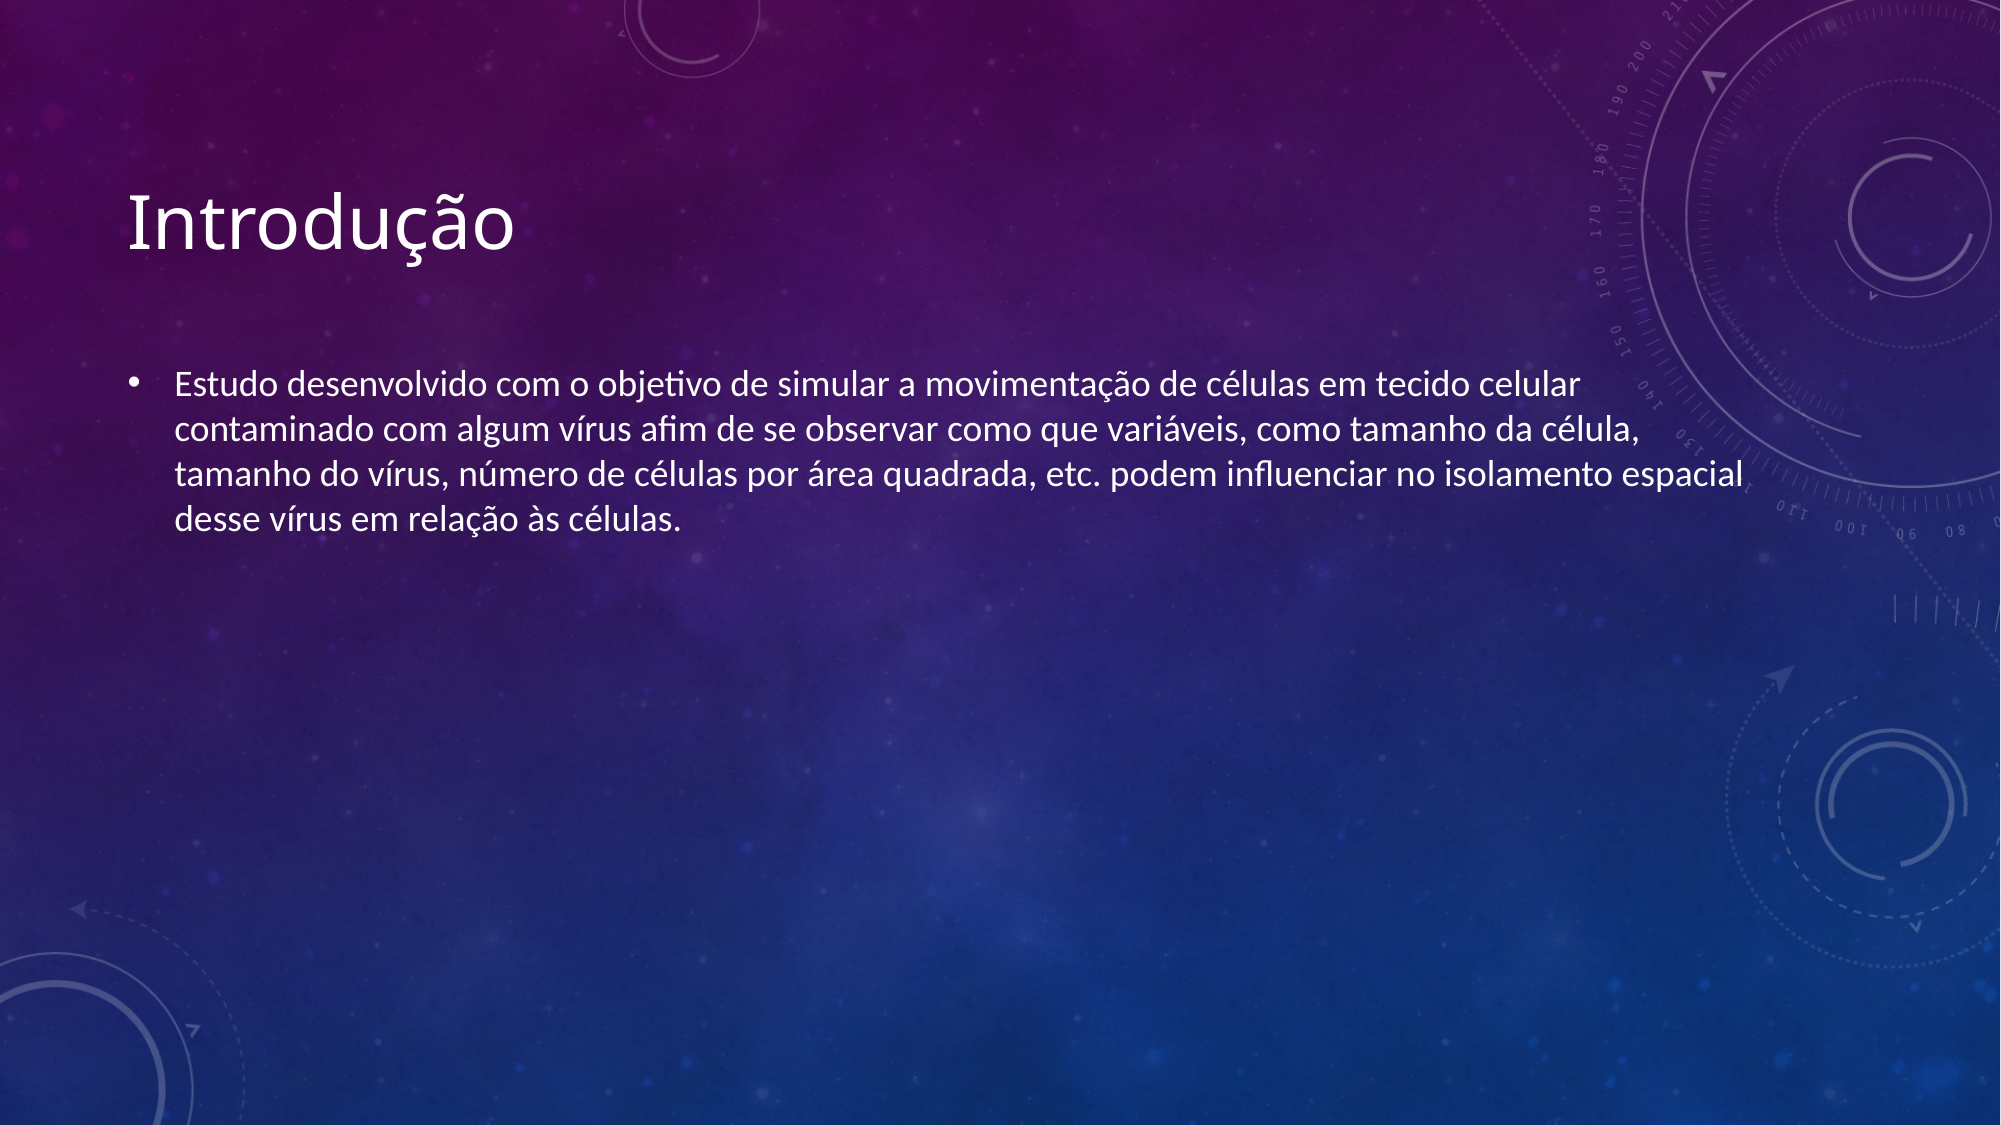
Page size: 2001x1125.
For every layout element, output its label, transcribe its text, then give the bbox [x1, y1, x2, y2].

list Estudo desenvolvido com o objetivo de simular a movimentação de células em tecido celular contaminado com algum vírus afim de se observar como que variáveis, como tamanho da célula, tamanho do vírus, número de células por área quadrada, etc. podem influenciar no isolamento espacial desse vírus em relação às células. [112, 351, 1775, 951]
title Introdução [112, 99, 1775, 339]
picture [0, 0, 2001, 1125]
